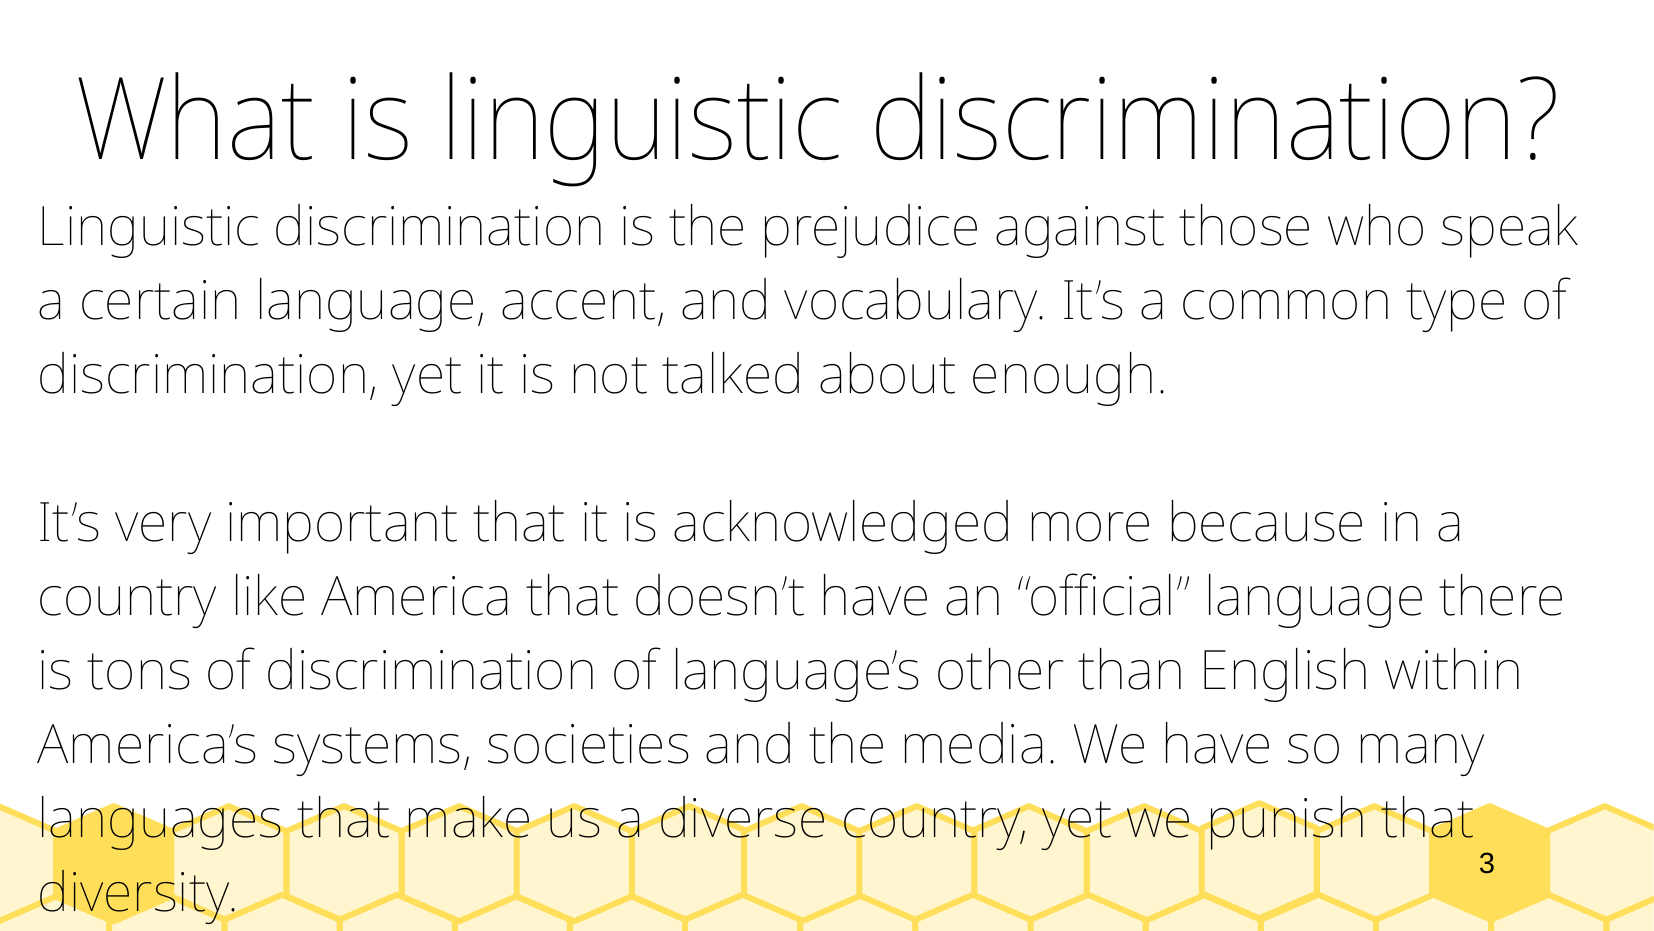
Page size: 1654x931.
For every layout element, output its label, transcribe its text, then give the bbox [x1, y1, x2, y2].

title What is linguistic discrimination? [75, 37, 1564, 187]
text_box Linguistic discrimination is the prejudice against those who speak a certain language, accent, and vocabulary. It’s a common type of discrimination, yet it is not talked about enough. It’s very important that it is acknowledged more because in a country like America that doesn’t have an “official” language there is tons of discrimination of language’s other than English within America’s systems, societies and the media. We have so many languages that make us a diverse country, yet we punish that diversity. [37, 187, 1617, 917]
